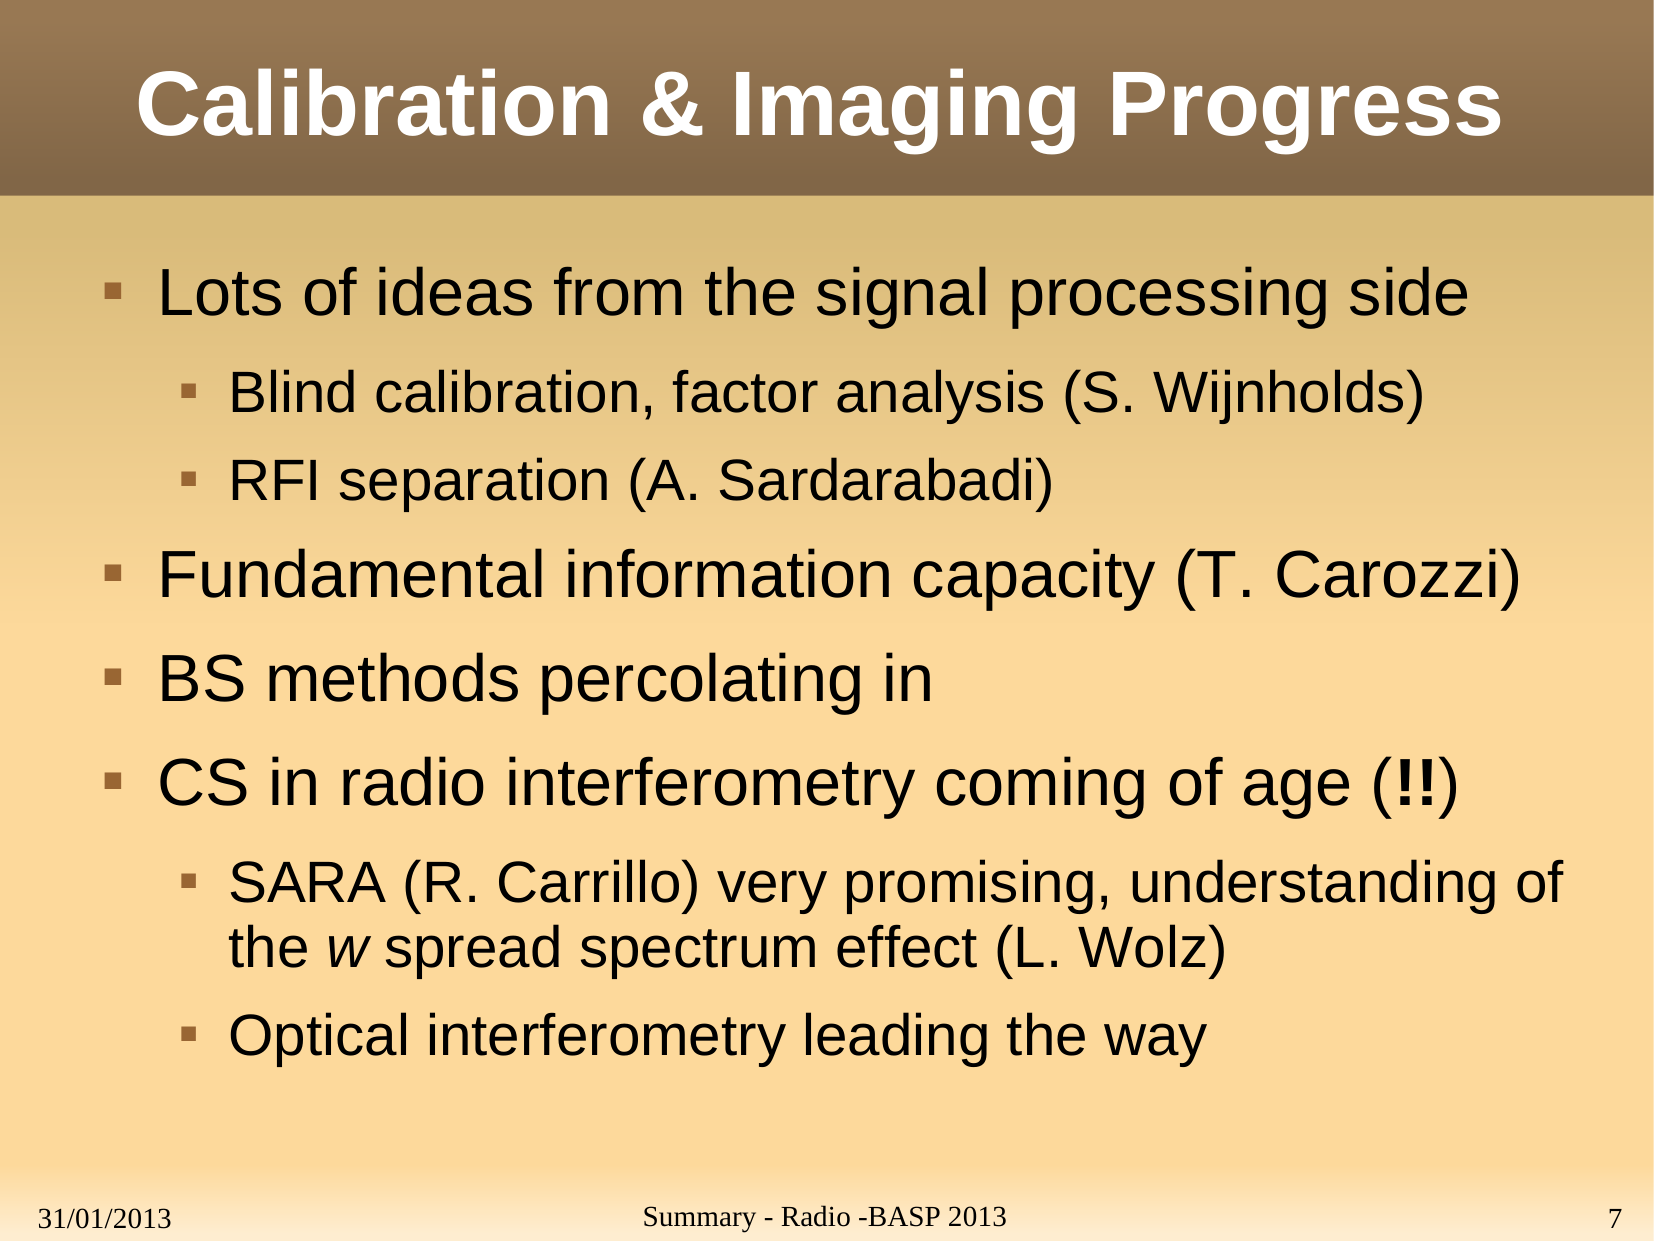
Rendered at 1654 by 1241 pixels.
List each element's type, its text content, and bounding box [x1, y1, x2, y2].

picture [0, 0, 1654, 1241]
list Lots of ideas from the signal processing side Blind calibration, factor analysis (S. Wijnholds) RFI separation (A. Sardarabadi) Fundamental information capacity (T. Carozzi) BS methods percolating in CS in radio interferometry coming of age (!!) SARA (R. Carrillo) very promising, understanding of the w spread spectrum effect (L. Wolz) Optical interferometry leading the way [86, 255, 1576, 1157]
title Calibration & Imaging Progress [76, 0, 1565, 208]
